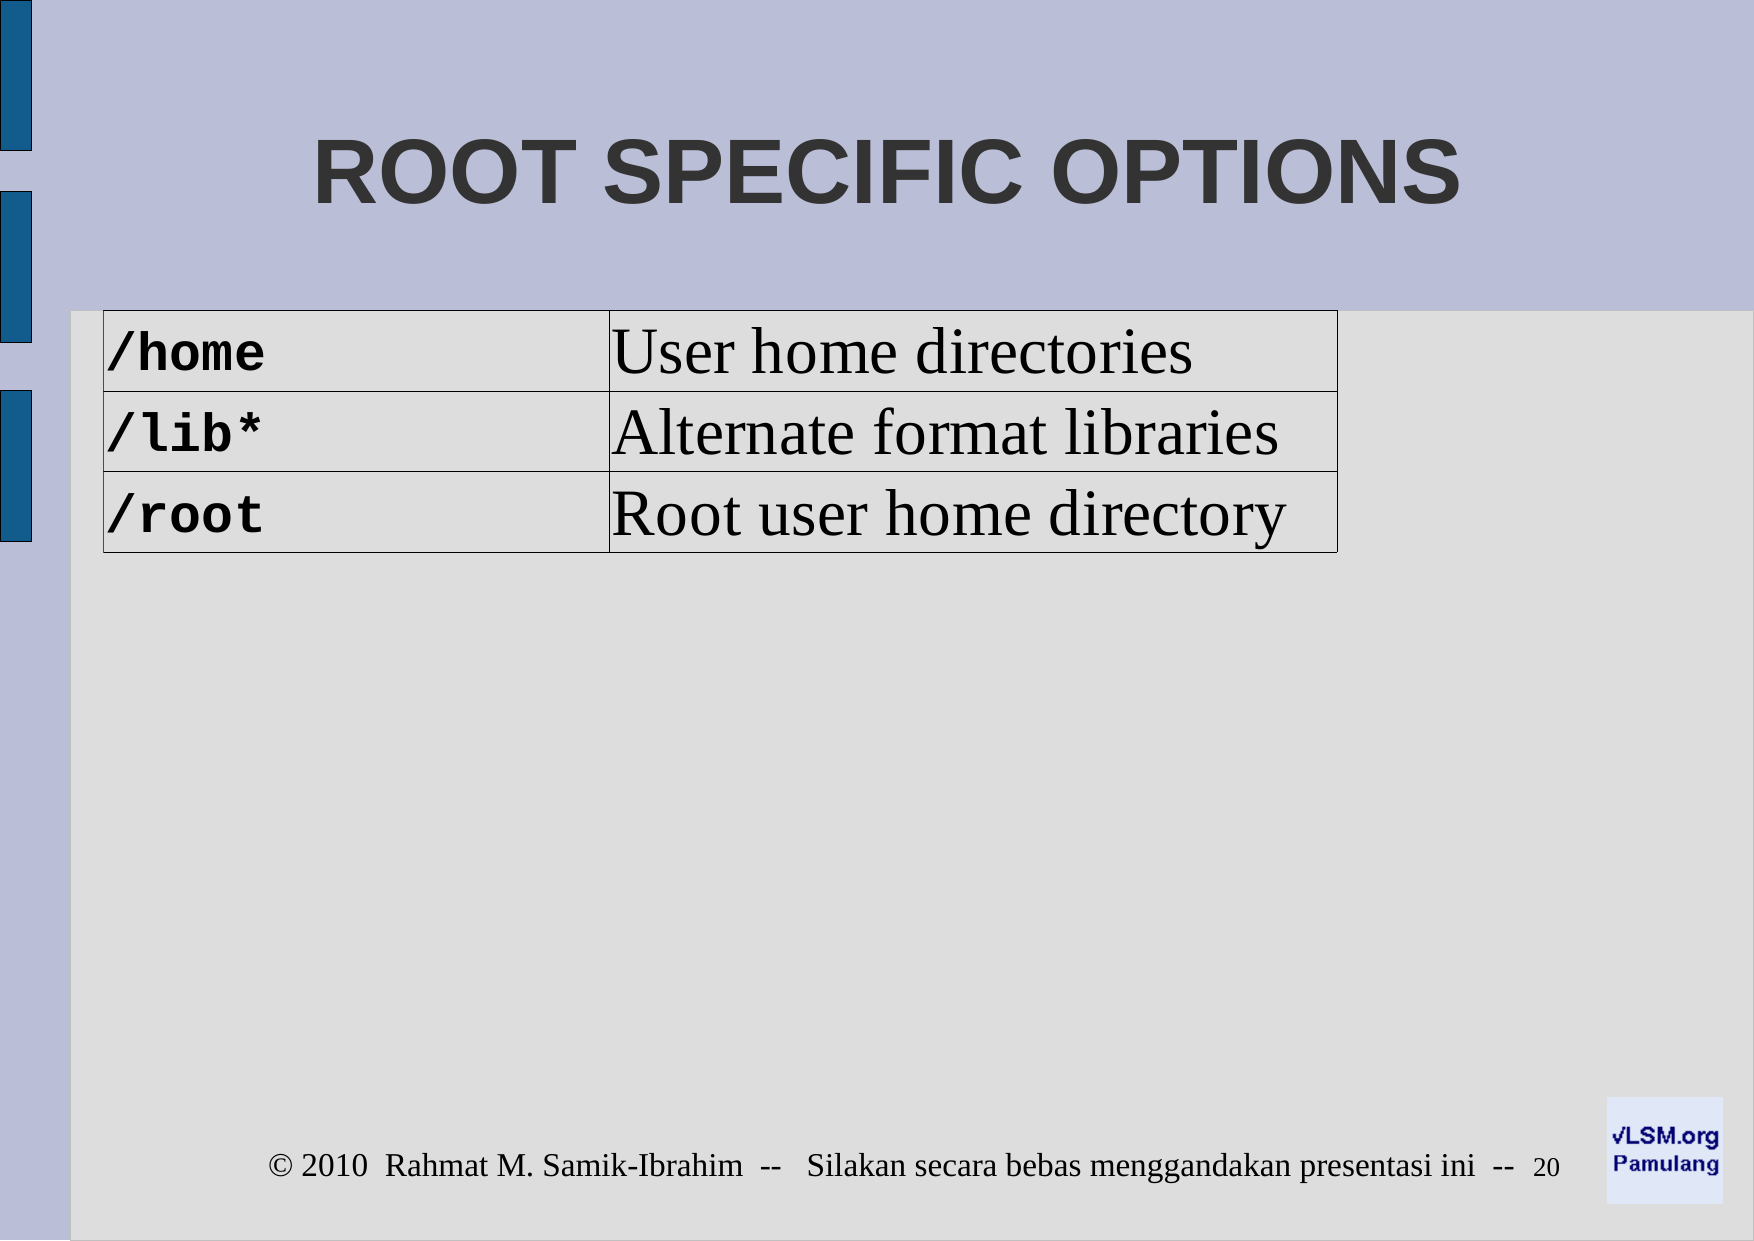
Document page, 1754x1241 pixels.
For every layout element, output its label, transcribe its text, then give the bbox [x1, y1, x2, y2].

title ROOT SPECIFIC OPTIONS [77, 99, 1700, 244]
chart [103, 310, 1731, 1107]
picture [1607, 1107, 1723, 1204]
